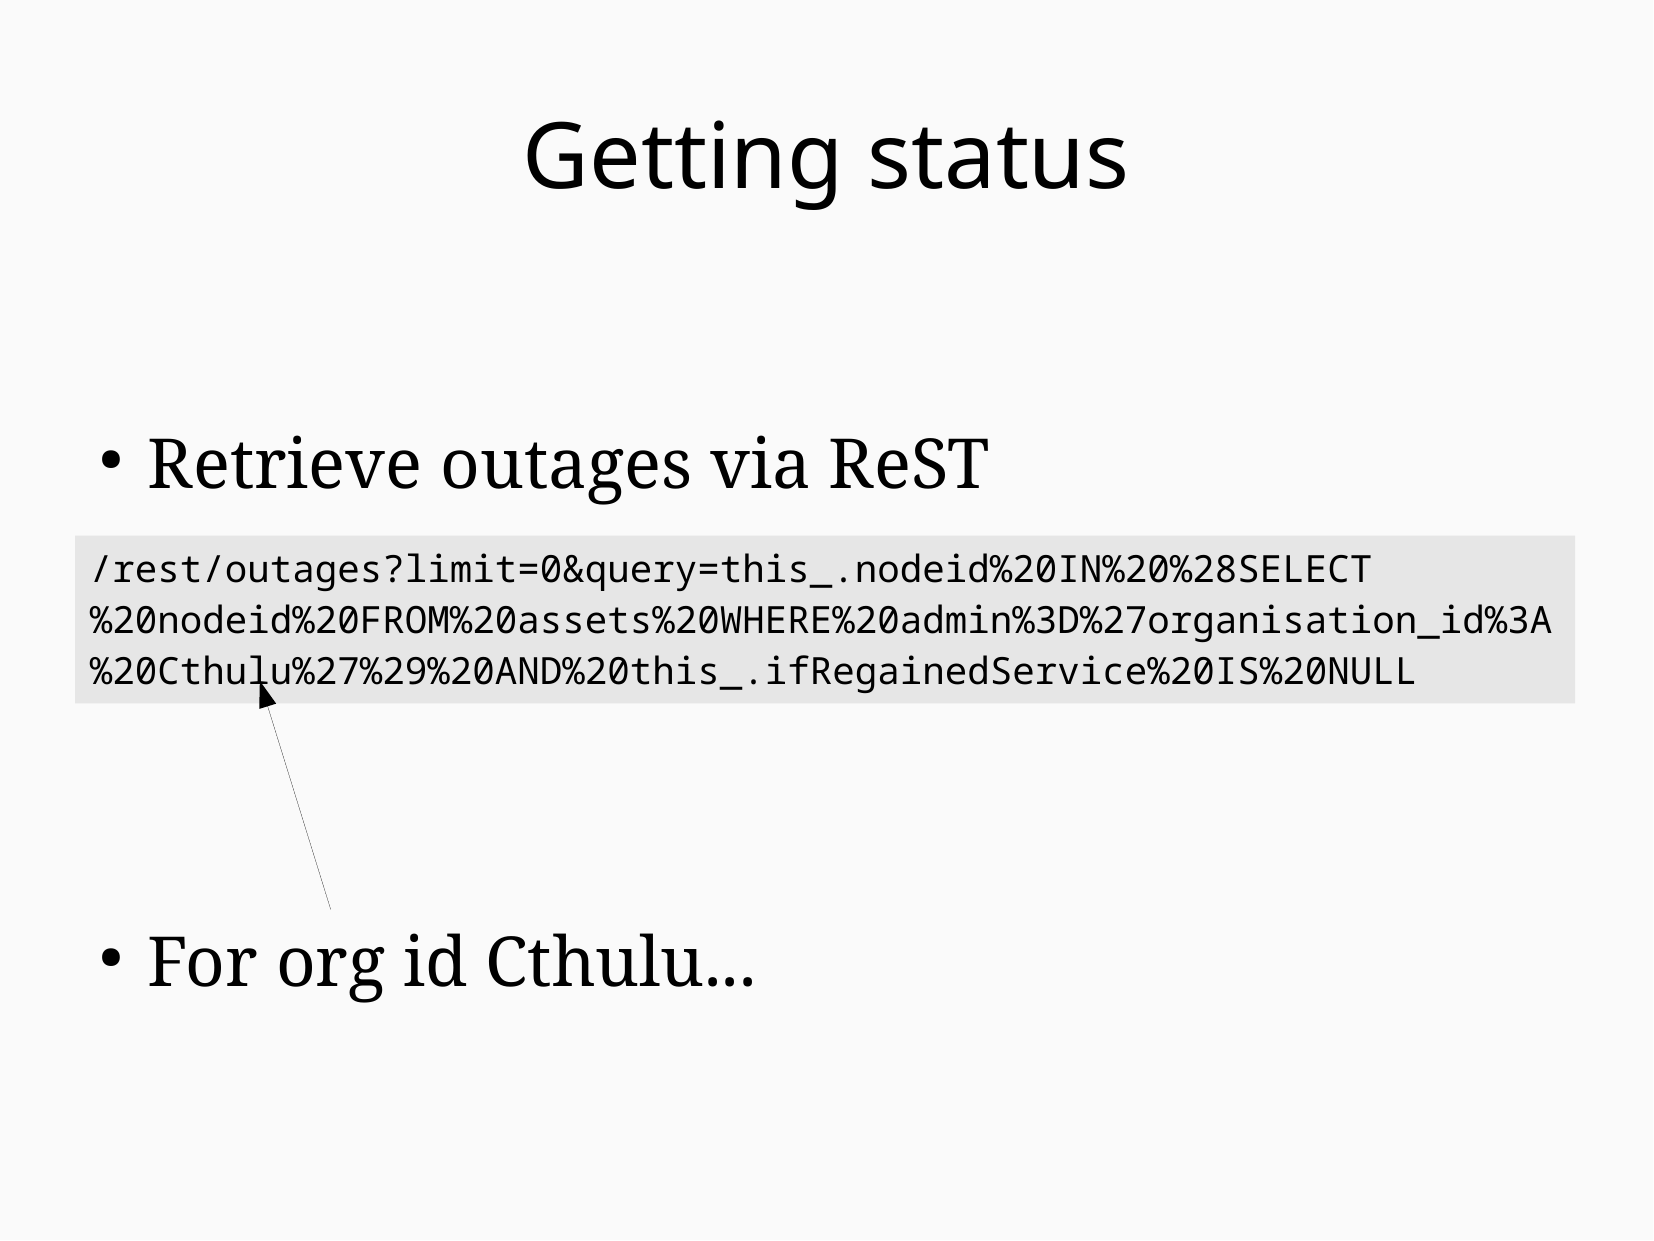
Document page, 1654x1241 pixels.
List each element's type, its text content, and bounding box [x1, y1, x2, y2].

title Getting status [82, 49, 1571, 257]
list Retrieve outages via ReST For org id Cthulu... [82, 290, 1571, 535]
list Retrieve outages via ReST For org id Cthulu... [82, 704, 1571, 1010]
text_box /rest/outages?limit=0&query=this_.nodeid%20IN%20%28SELECT%20nodeid%20FROM%20assets%20WHERE%20admin%3D%27organisation_id%3A%20Cthulu%27%29%20AND%20this_.ifRegainedService%20IS%20NULL [75, 535, 1576, 681]
